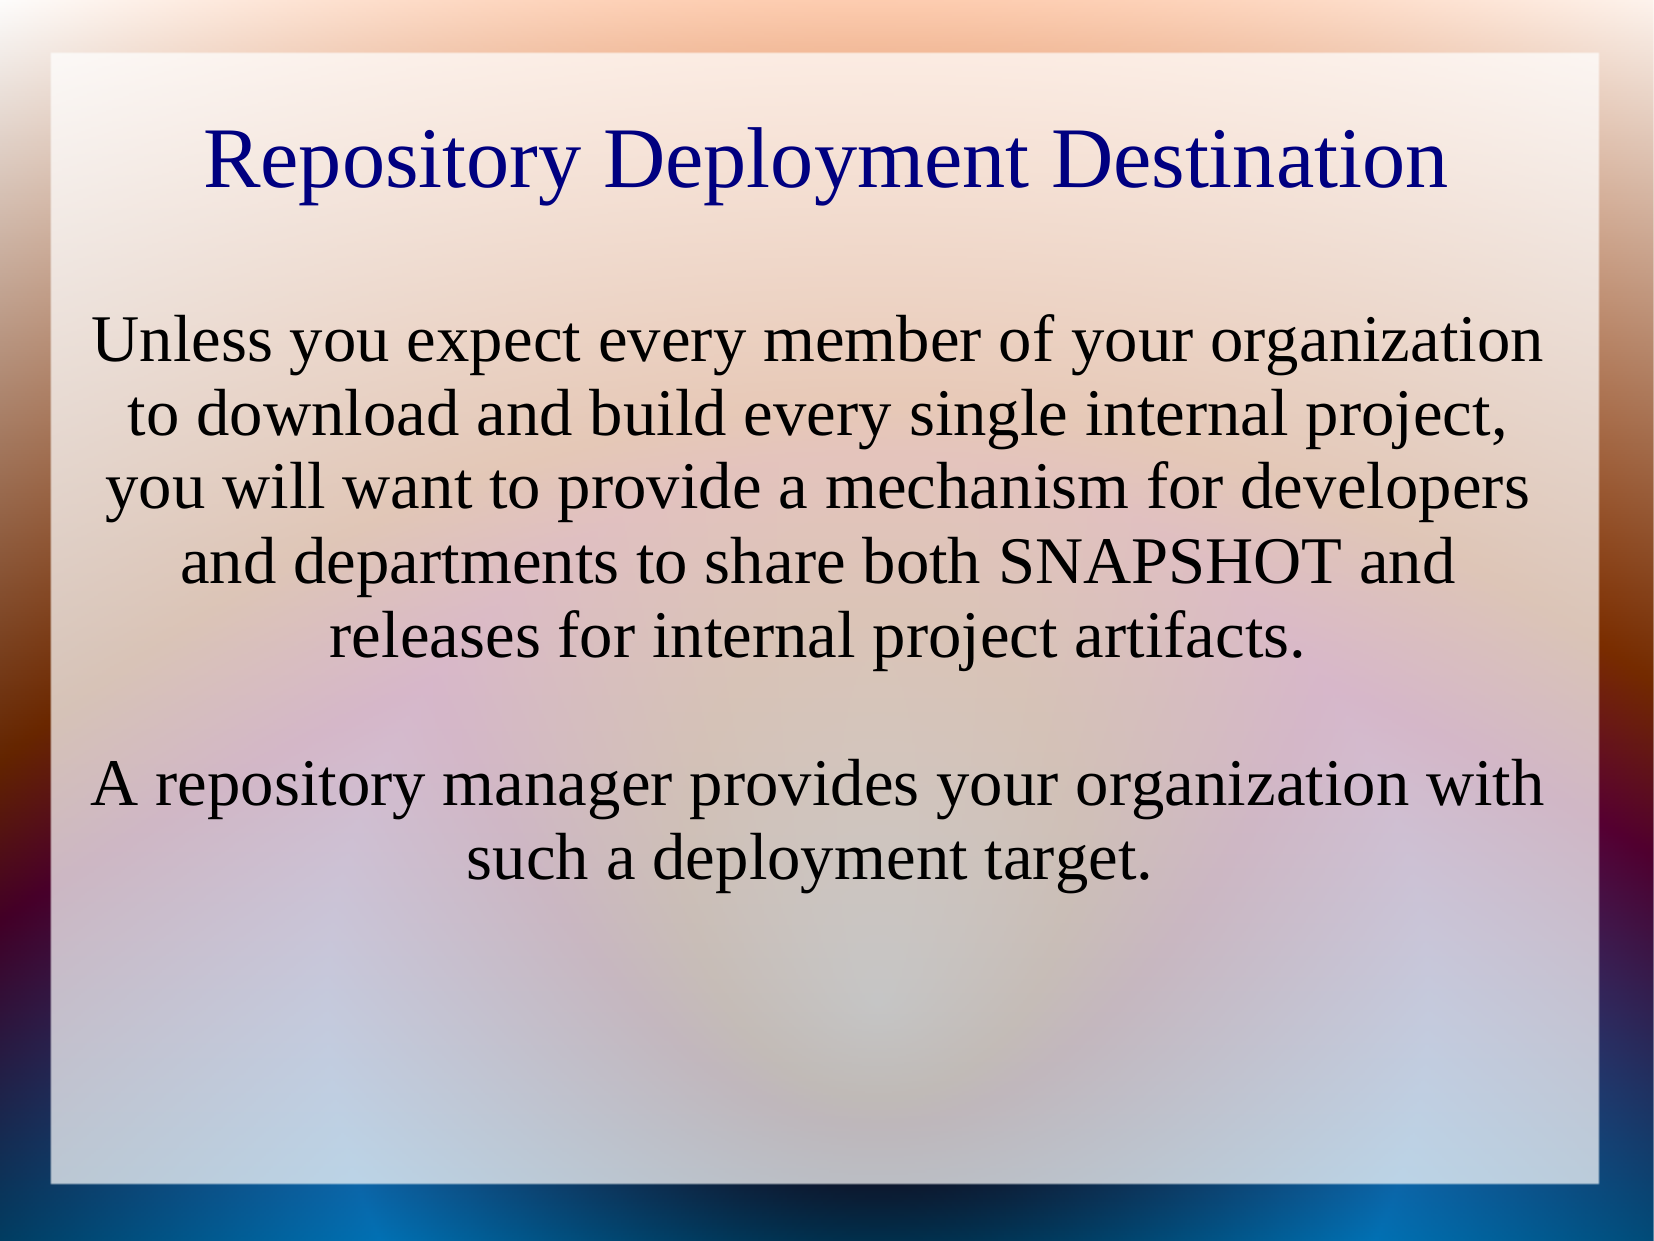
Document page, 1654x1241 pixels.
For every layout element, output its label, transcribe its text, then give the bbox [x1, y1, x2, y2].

picture [0, 0, 1654, 1241]
title Repository Deployment Destination [82, 55, 1571, 263]
subtitle Unless you expect every member of your organization to download and build every single internal project, you will want to provide a mechanism for developers and departments to share both SNAPSHOT and releases for internal project artifacts. A repository manager provides your organization with such a deployment target. [75, 227, 1564, 1117]
